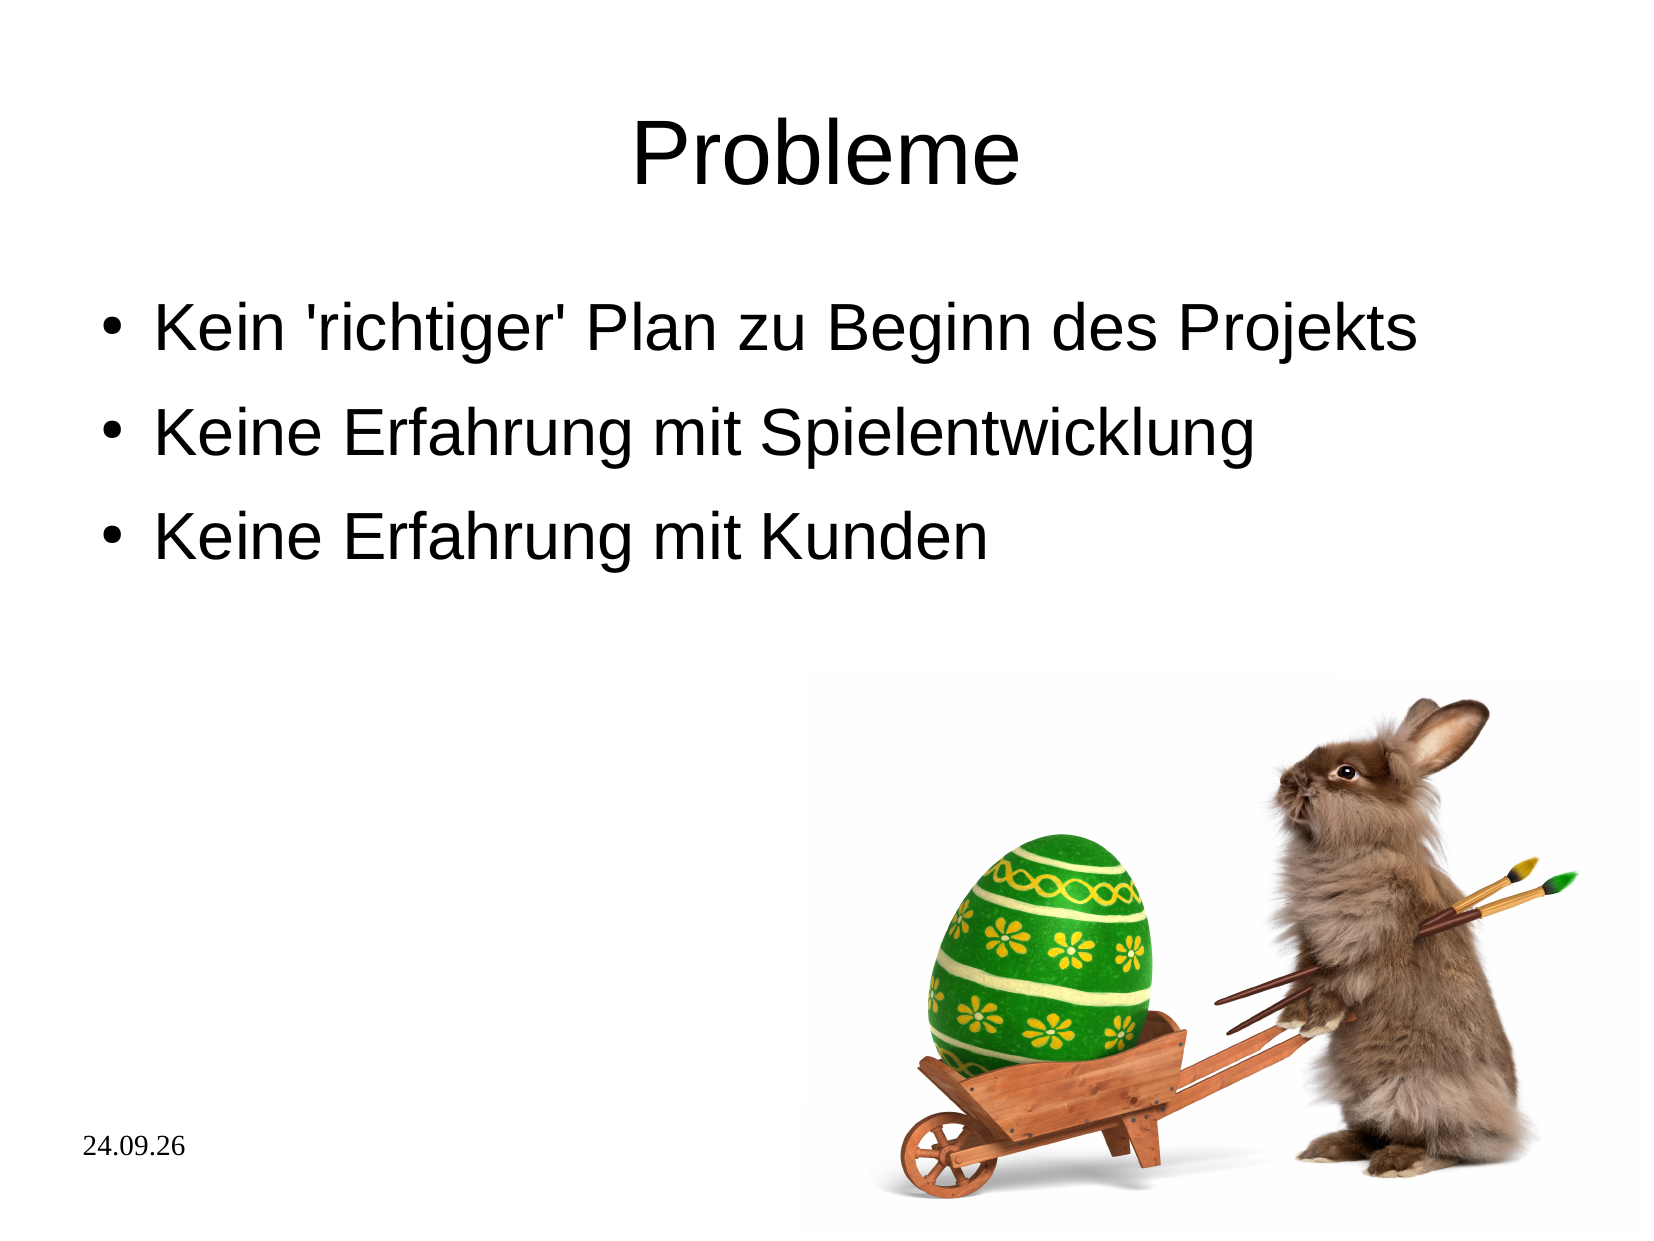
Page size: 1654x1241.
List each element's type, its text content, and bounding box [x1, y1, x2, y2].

title Probleme [82, 49, 1571, 257]
picture [805, 678, 1641, 1235]
list Kein 'richtiger' Plan zu Beginn des Projekts Keine Erfahrung mit Spielentwicklung Keine Erfahrung mit Kunden [82, 290, 1571, 1109]
